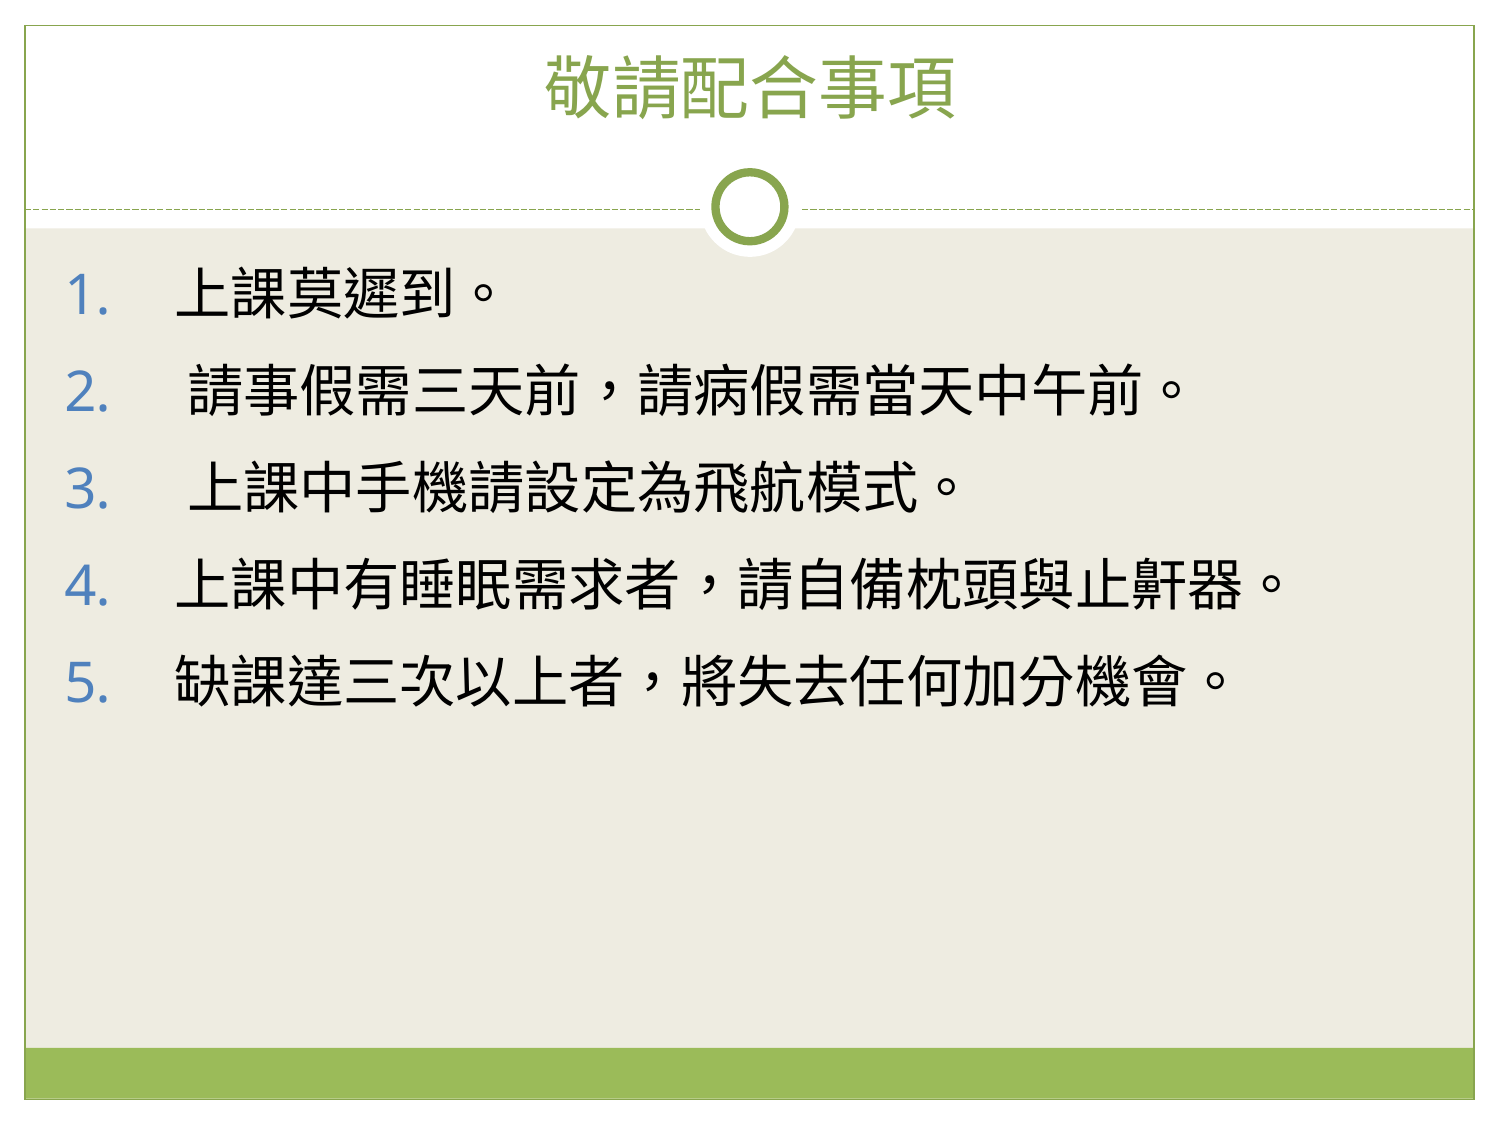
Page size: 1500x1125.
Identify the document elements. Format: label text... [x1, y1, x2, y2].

list 上課莫遲到。 請事假需三天前，請病假需當天中午前。 上課中手機請設定為飛航模式。 上課中有睡眠需求者，請自備枕頭與止鼾器。 缺課達三次以上者，將失去任何加分機會。 [49, 250, 1445, 1001]
title 敬請配合事項 [49, 37, 1450, 162]
